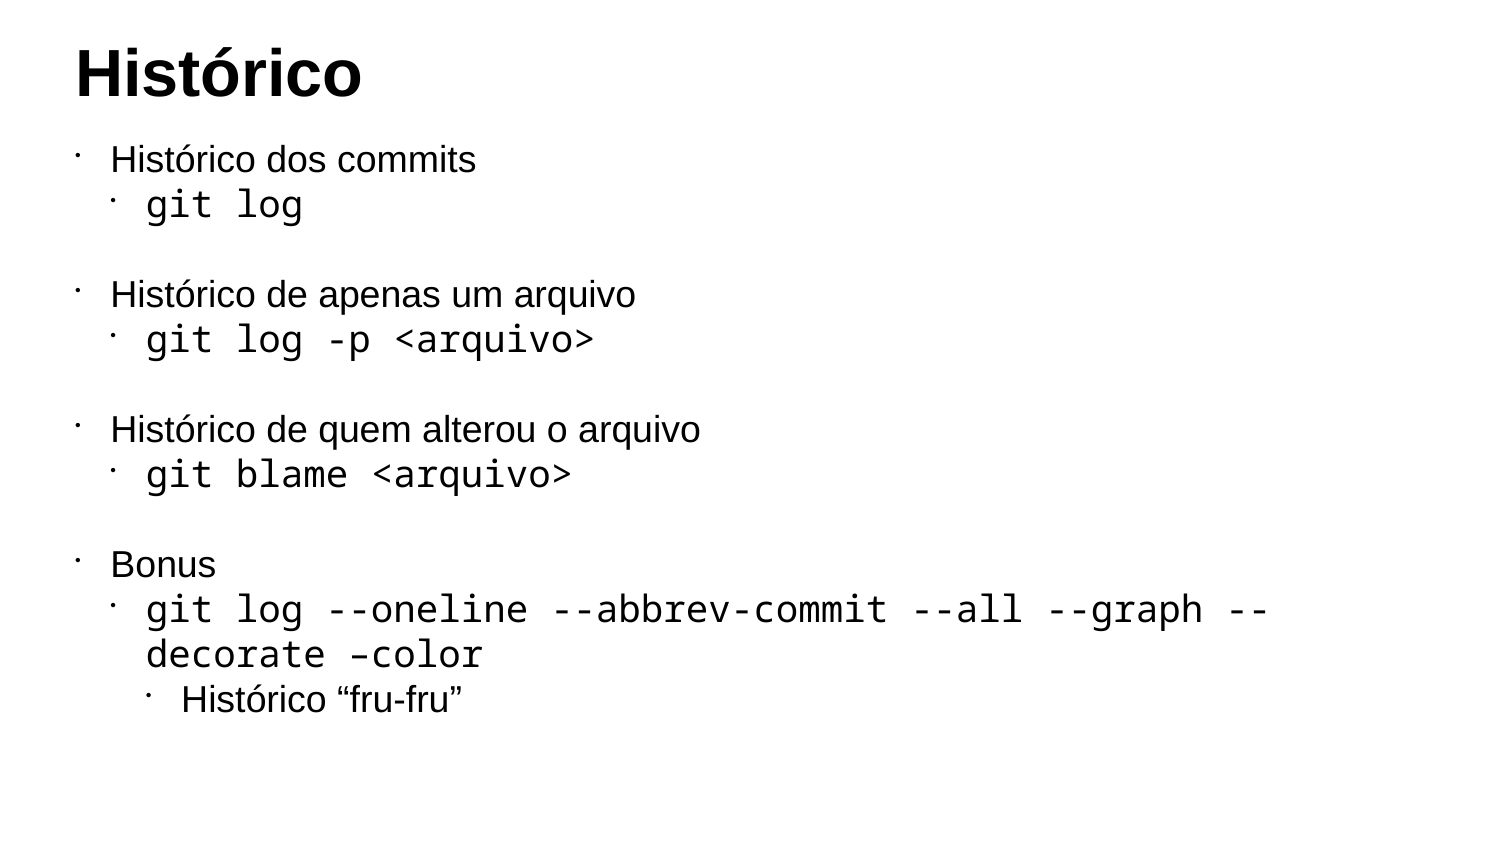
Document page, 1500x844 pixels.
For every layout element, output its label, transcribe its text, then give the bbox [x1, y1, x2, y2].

text_box Histórico dos commits git log Histórico de apenas um arquivo git log -p <arquivo> Histórico de quem alterou o arquivo git blame <arquivo> Bonus git log --oneline --abbrev-commit --all --graph --decorate –color Histórico “fru-fru” [75, 135, 1425, 826]
text_box Histórico [75, 33, 1425, 106]
